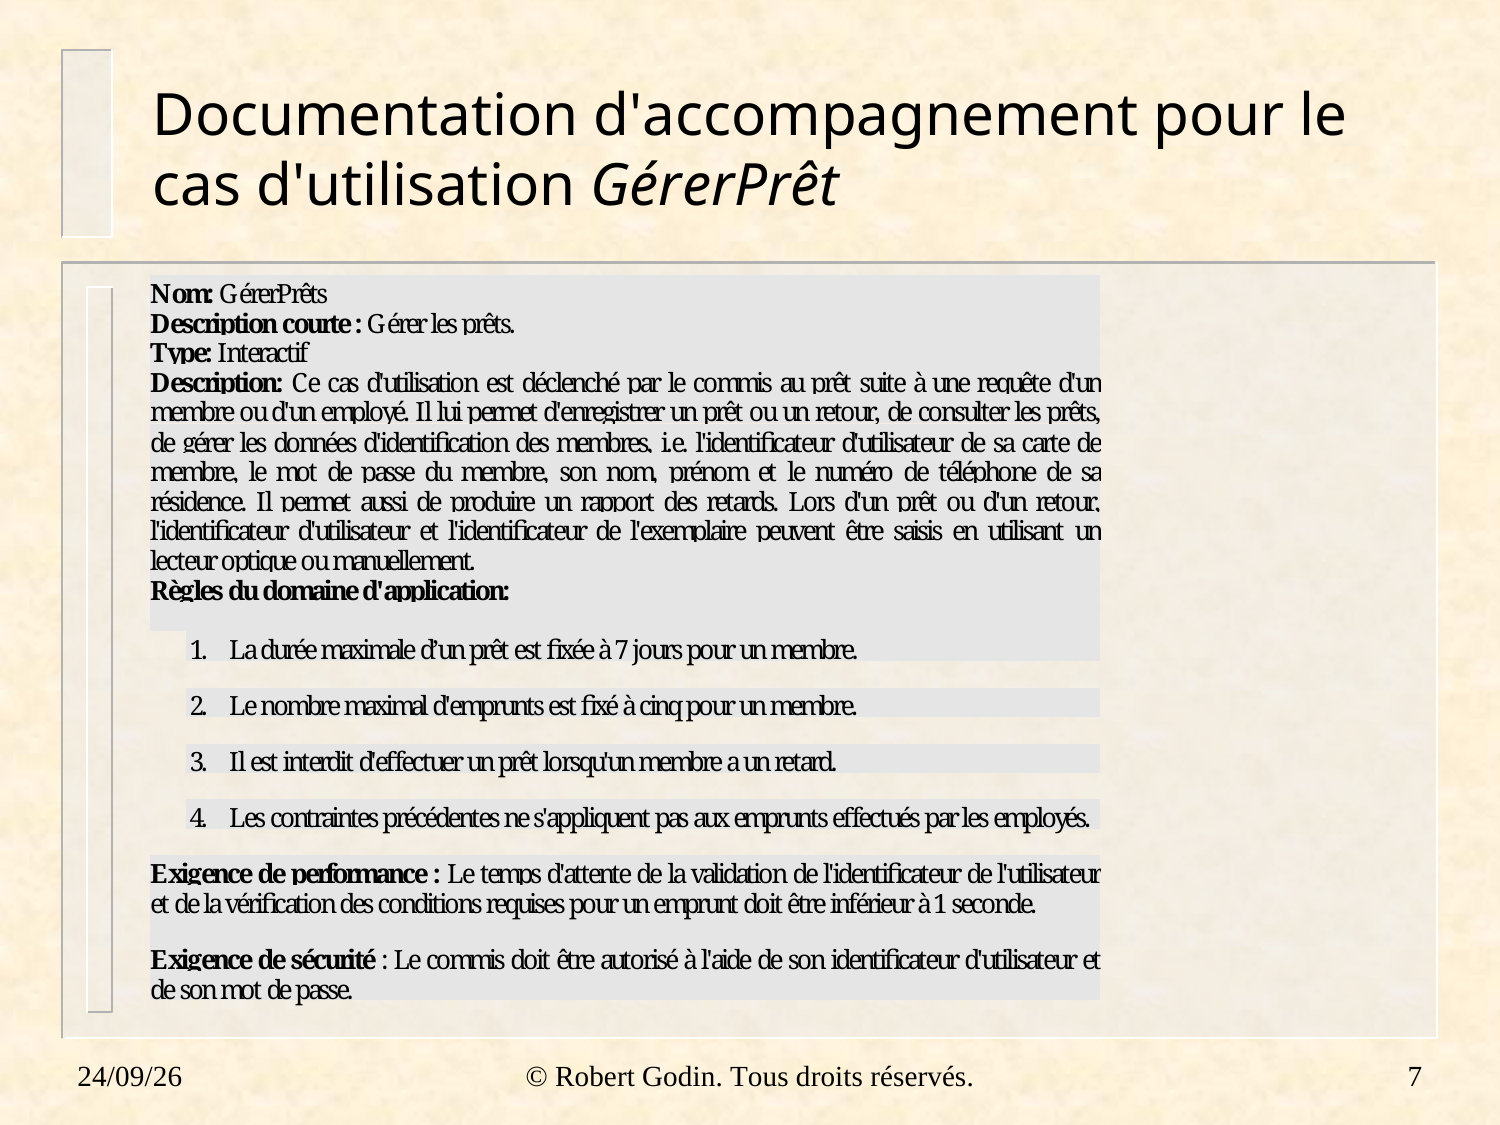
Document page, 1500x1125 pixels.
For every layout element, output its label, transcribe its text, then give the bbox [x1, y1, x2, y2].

text_box <number> [1125, 1037, 1438, 1113]
text_box 31/05/21 [62, 1037, 376, 1113]
picture [0, 0, 1500, 1125]
text_box © Robert Godin. Tous droits réservés. [512, 1037, 988, 1113]
title Documentation d'accompagnement pour le cas d'utilisation GérerPrêt [137, 56, 1413, 238]
chart [150, 275, 1101, 1027]
